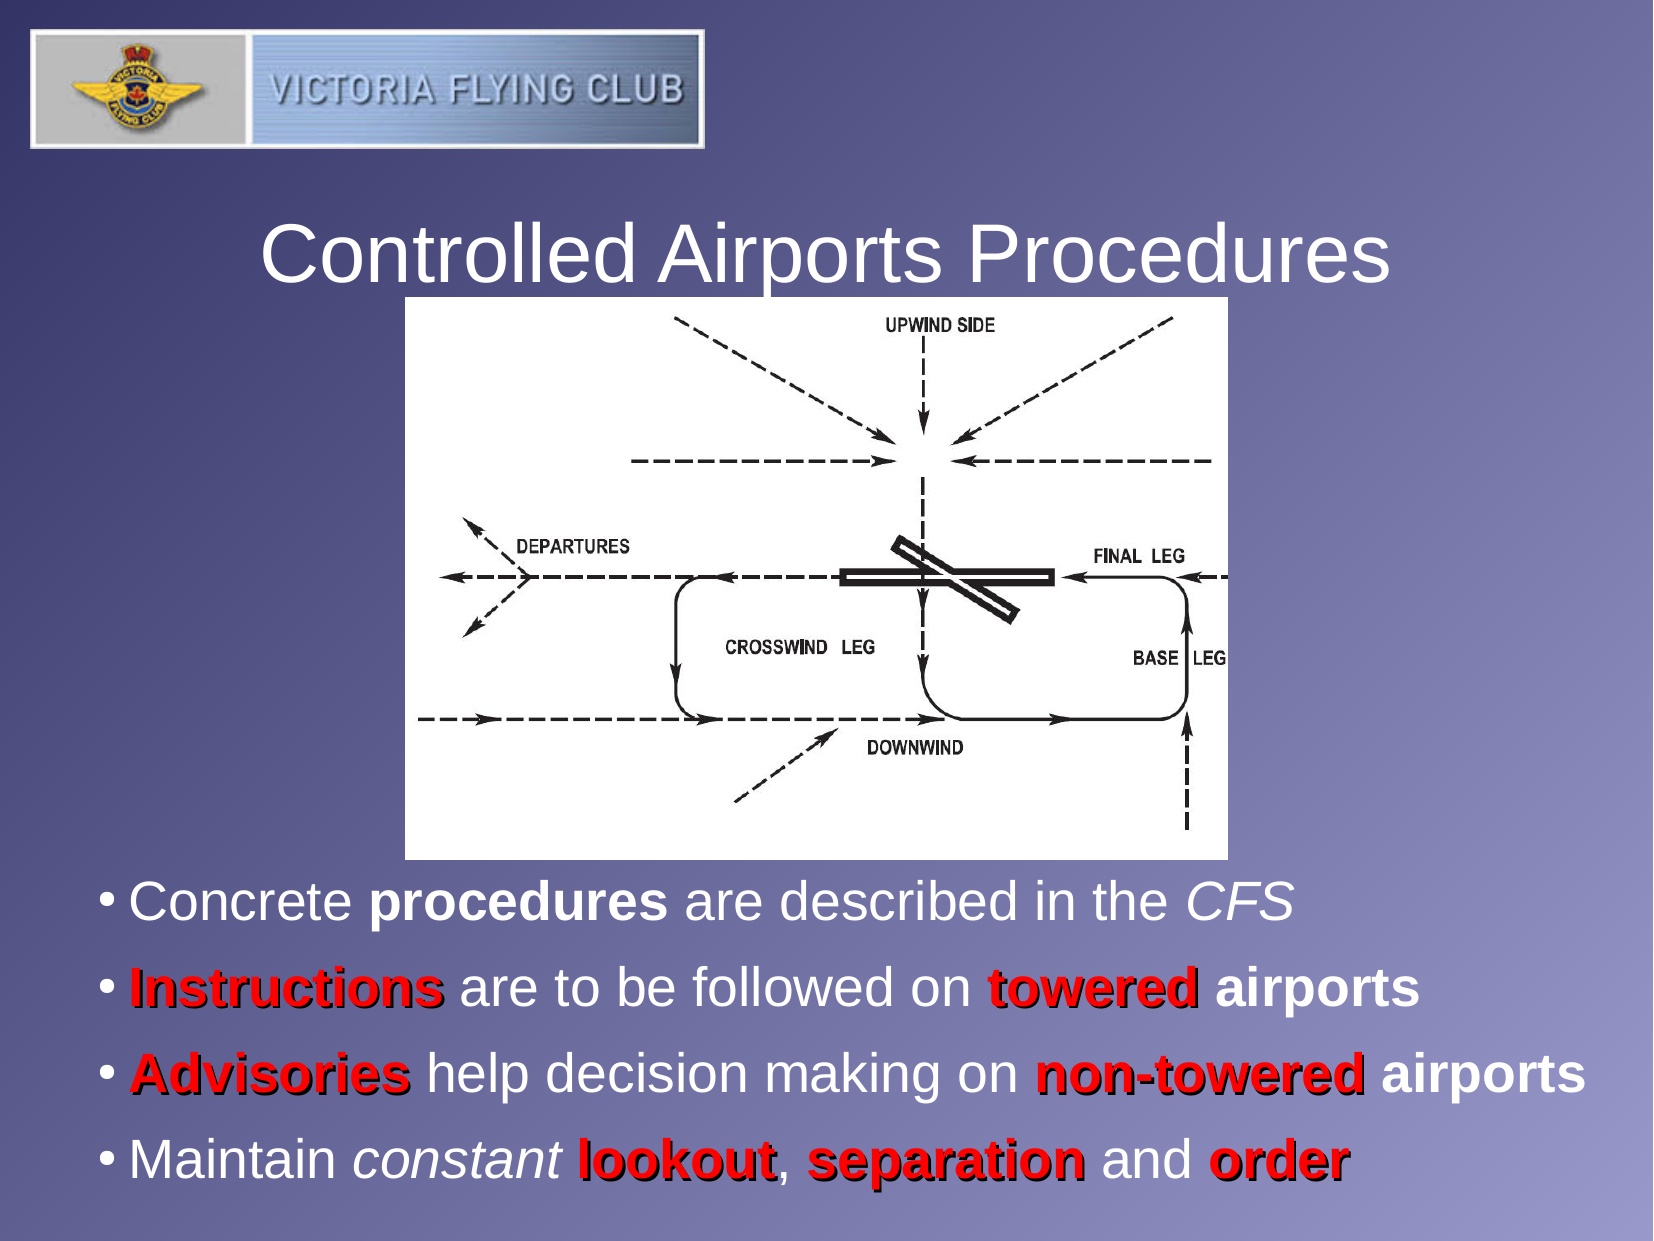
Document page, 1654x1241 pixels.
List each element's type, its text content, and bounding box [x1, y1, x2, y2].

picture [405, 297, 1228, 861]
title Controlled Airports Procedures [82, 150, 1571, 358]
picture [30, 29, 705, 149]
list Concrete procedures are described in the CFS Instructions are to be followed on towered airports Advisories help decision making on non-towered airports Maintain constant lookout, separation and order [82, 870, 1606, 1201]
